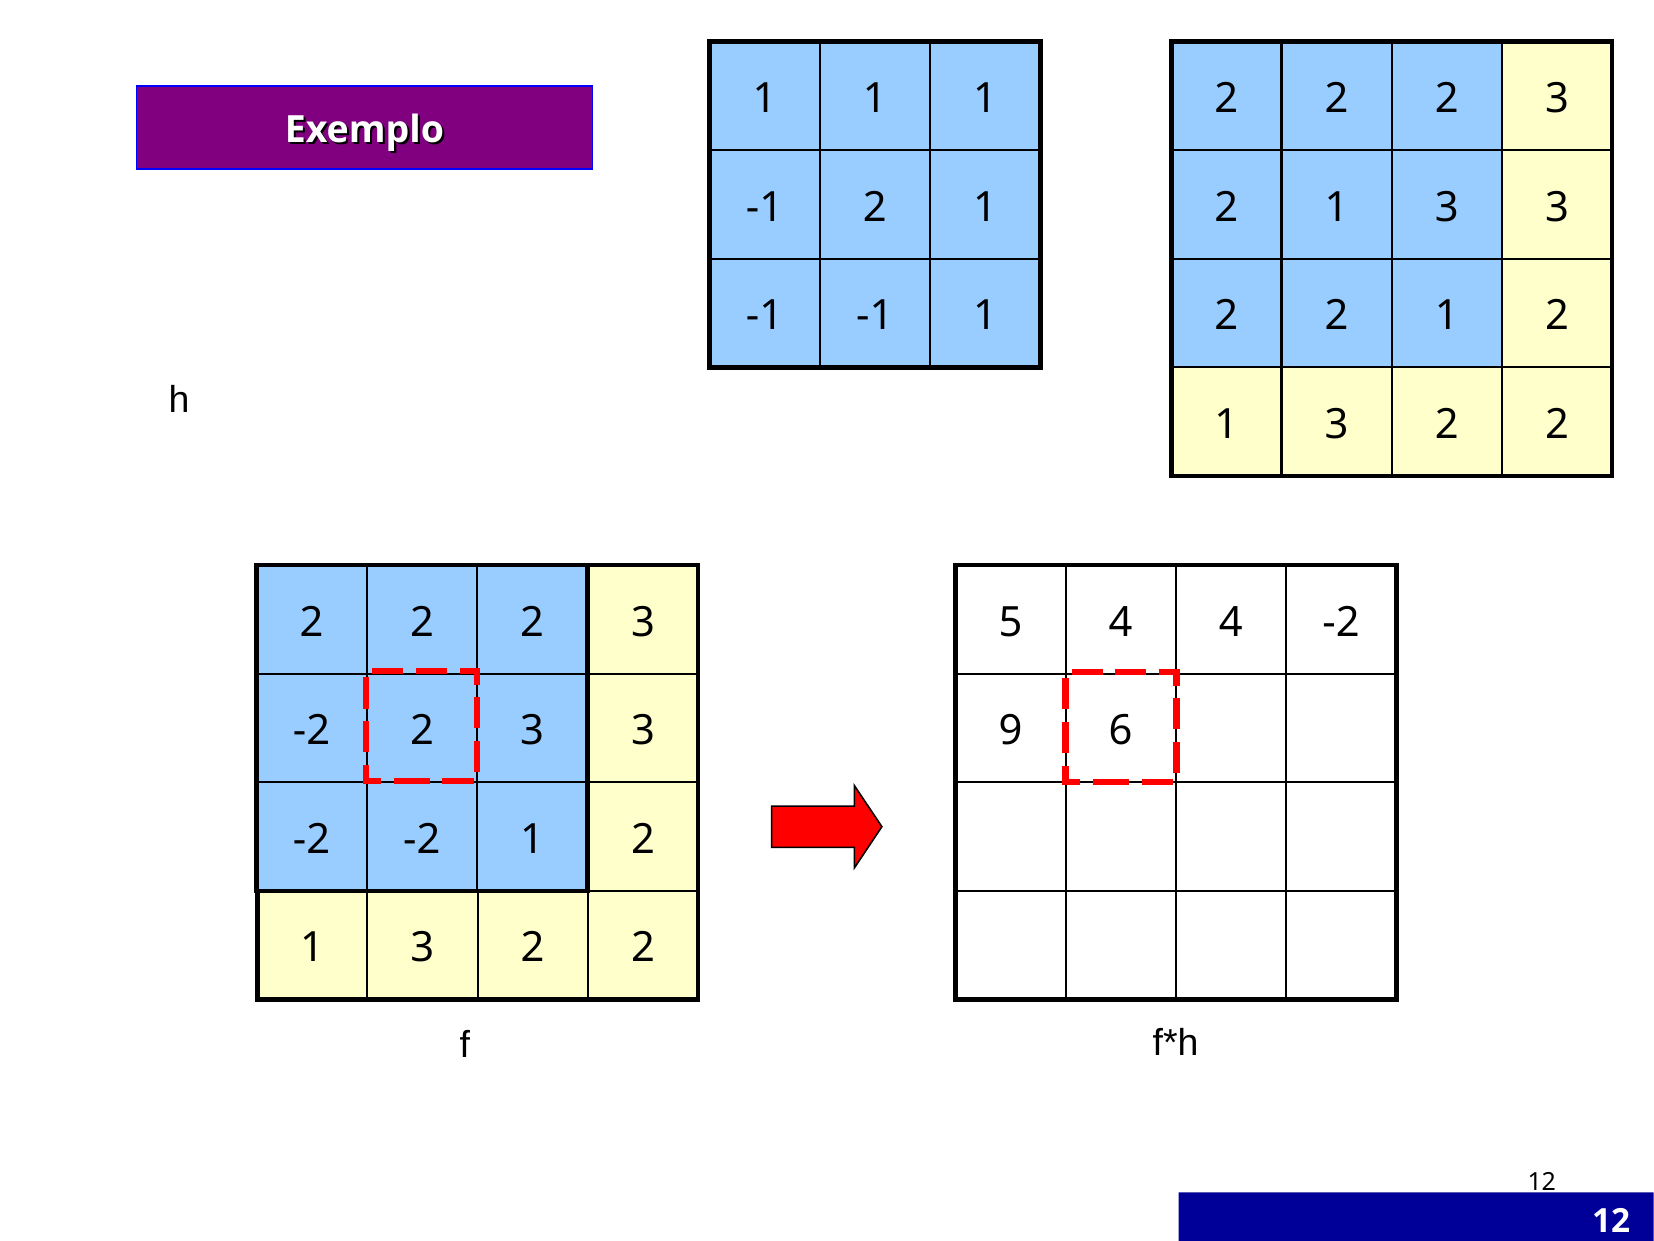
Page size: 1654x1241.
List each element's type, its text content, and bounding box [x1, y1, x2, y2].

text_box 2 [1283, 44, 1391, 149]
text_box -1 [712, 260, 819, 365]
text_box 1 [931, 260, 1038, 365]
text_box 1 [1174, 368, 1280, 474]
text_box 1 [821, 44, 929, 149]
text_box -2 [259, 783, 366, 889]
text_box 2 [1503, 260, 1610, 366]
text_box 2 [1503, 368, 1610, 474]
text_box 2 [1174, 260, 1280, 366]
text_box 5 [958, 567, 1065, 673]
text_box -1 [712, 151, 819, 258]
text_box 1 [931, 44, 1038, 149]
text_box 4 [1177, 567, 1285, 673]
text_box 3 [368, 893, 477, 997]
text_box <number> [1334, 1149, 1571, 1216]
text_box 2 [479, 893, 587, 997]
text_box 1 [712, 44, 819, 149]
text_box 2 [368, 567, 476, 673]
text_box [771, 785, 882, 869]
text_box 3 [1283, 368, 1391, 474]
text_box 2 [1174, 44, 1280, 149]
text_box 2 [478, 567, 585, 673]
text_box 2 [1174, 151, 1280, 258]
text_box 1 [478, 783, 585, 889]
text_box 3 [1503, 151, 1610, 258]
text_box 9 [958, 675, 1065, 781]
text_box 4 [1067, 567, 1175, 673]
text_box -2 [1287, 567, 1394, 673]
text_box 2 [1393, 368, 1501, 474]
text_box 3 [1503, 44, 1610, 149]
text_box 2 [1393, 44, 1501, 149]
text_box 2 [590, 783, 696, 890]
text_box 3 [590, 567, 696, 673]
text_box -2 [368, 783, 476, 889]
text_box 1 [1283, 151, 1391, 258]
text_box 2 [589, 892, 696, 997]
text_box f*h [1137, 1010, 1214, 1071]
text_box f [444, 1012, 486, 1073]
text_box 1 [931, 151, 1038, 258]
text_box 3 [1393, 151, 1501, 258]
text_box 1 [260, 893, 366, 997]
text_box 3 [590, 675, 696, 781]
text_box Exemplo [136, 86, 593, 169]
text_box 2 [821, 151, 929, 258]
text_box 1 [1393, 260, 1501, 366]
text_box -1 [821, 260, 929, 365]
text_box 2 [368, 675, 476, 781]
text_box 2 [259, 567, 366, 673]
text_box -2 [259, 675, 366, 781]
text_box 6 [1067, 675, 1175, 781]
text_box 2 [1283, 260, 1391, 366]
text_box h [153, 367, 205, 428]
text_box 3 [478, 675, 585, 781]
